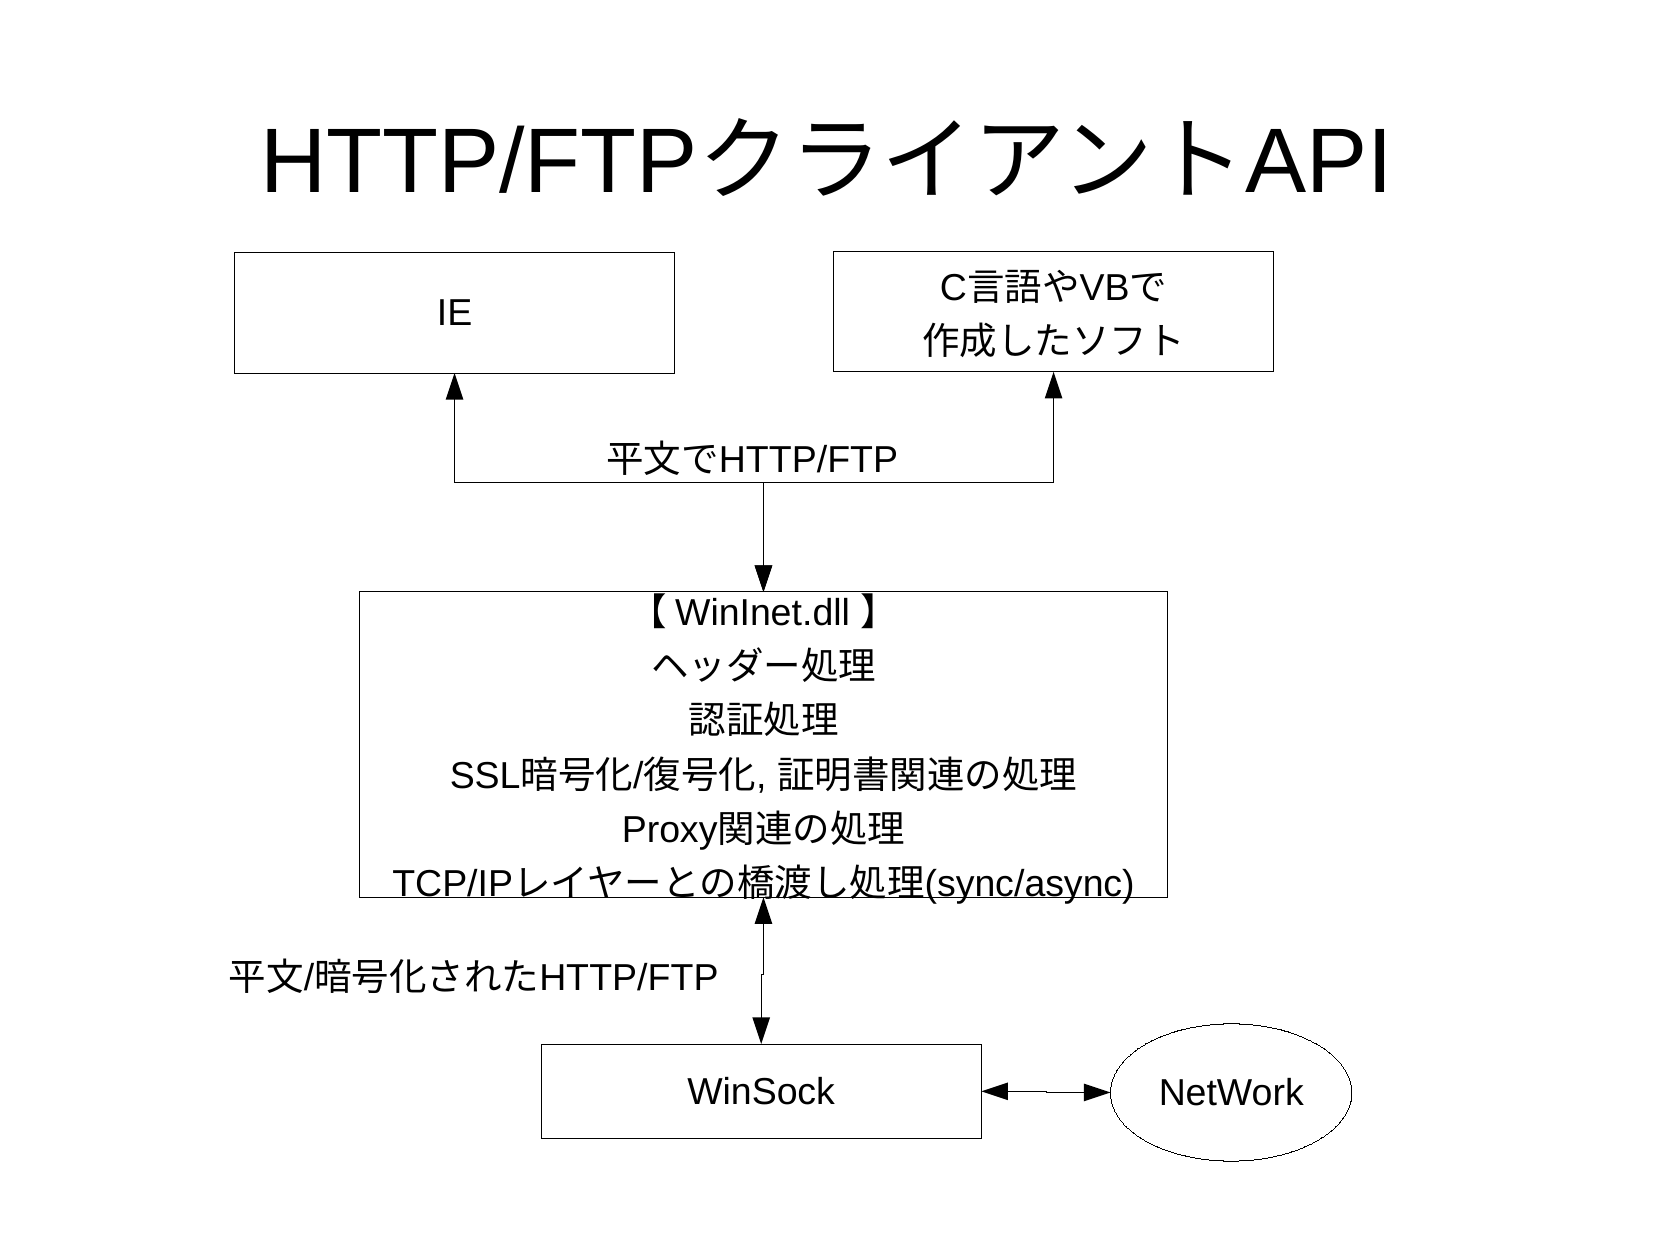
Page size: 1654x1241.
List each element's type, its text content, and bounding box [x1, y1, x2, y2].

text_box 平文/暗号化されたHTTP/FTP [214, 939, 746, 1002]
text_box NetWork [1110, 1023, 1352, 1162]
text_box C言語やVBで 作成したソフト [833, 251, 1274, 372]
text_box 【 WinInet.dll 】 ヘッダー処理 認証処理 SSL暗号化/復号化, 証明書関連の処理 Proxy関連の処理 TCP/IPレイヤーとの橋渡し処理(sync/async) [359, 591, 1168, 898]
text_box IE [234, 252, 675, 374]
text_box 平文でHTTP/FTP [591, 421, 940, 484]
text_box WinSock [541, 1044, 982, 1139]
title HTTP/FTPクライアントAPI [82, 56, 1571, 250]
